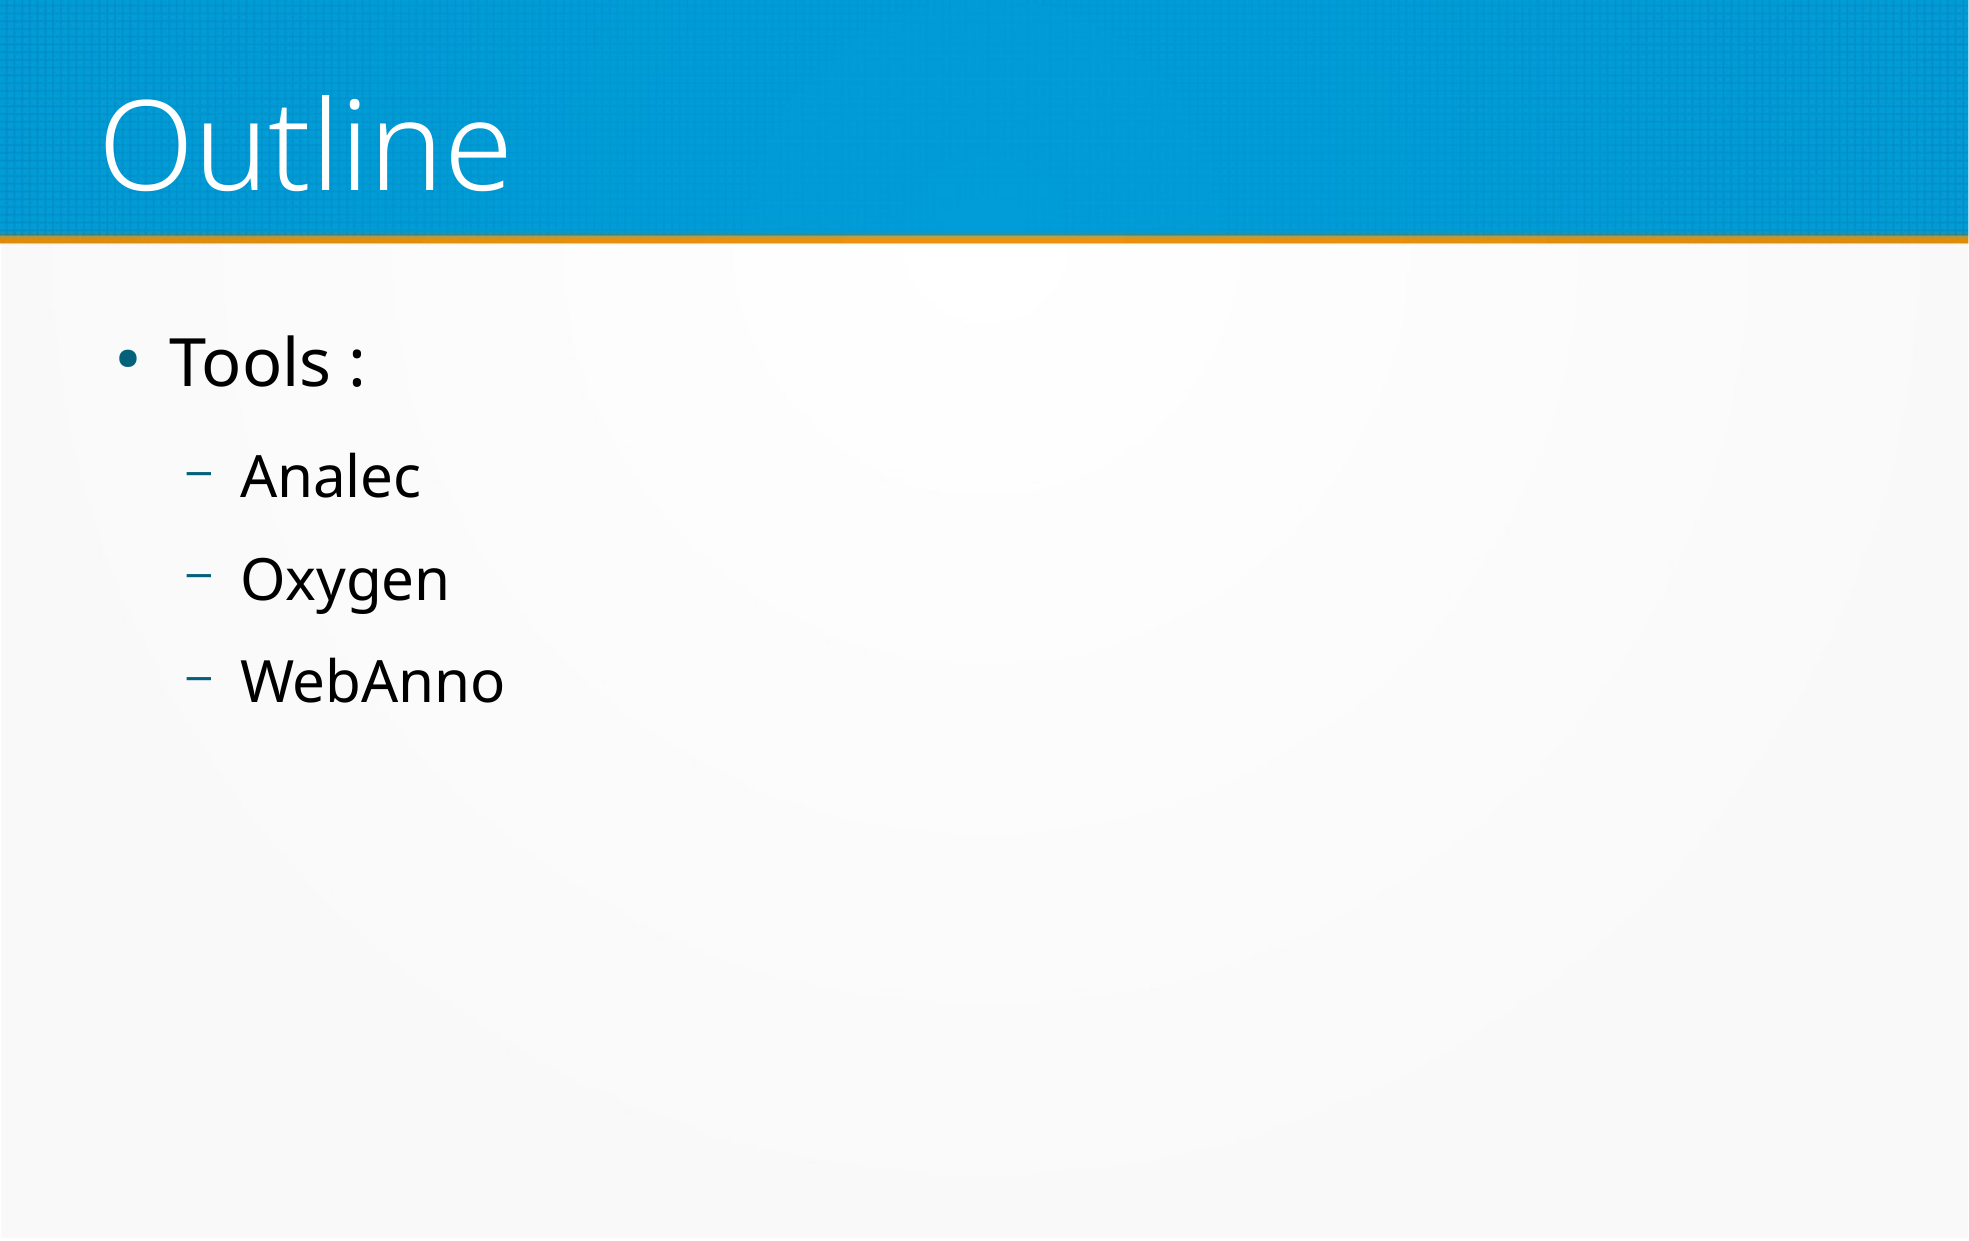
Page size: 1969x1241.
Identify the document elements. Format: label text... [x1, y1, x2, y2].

title Outline [98, 19, 1870, 227]
picture [0, 233, 1969, 1241]
list Tools : Analec Oxygen WebAnno [98, 315, 1861, 1081]
